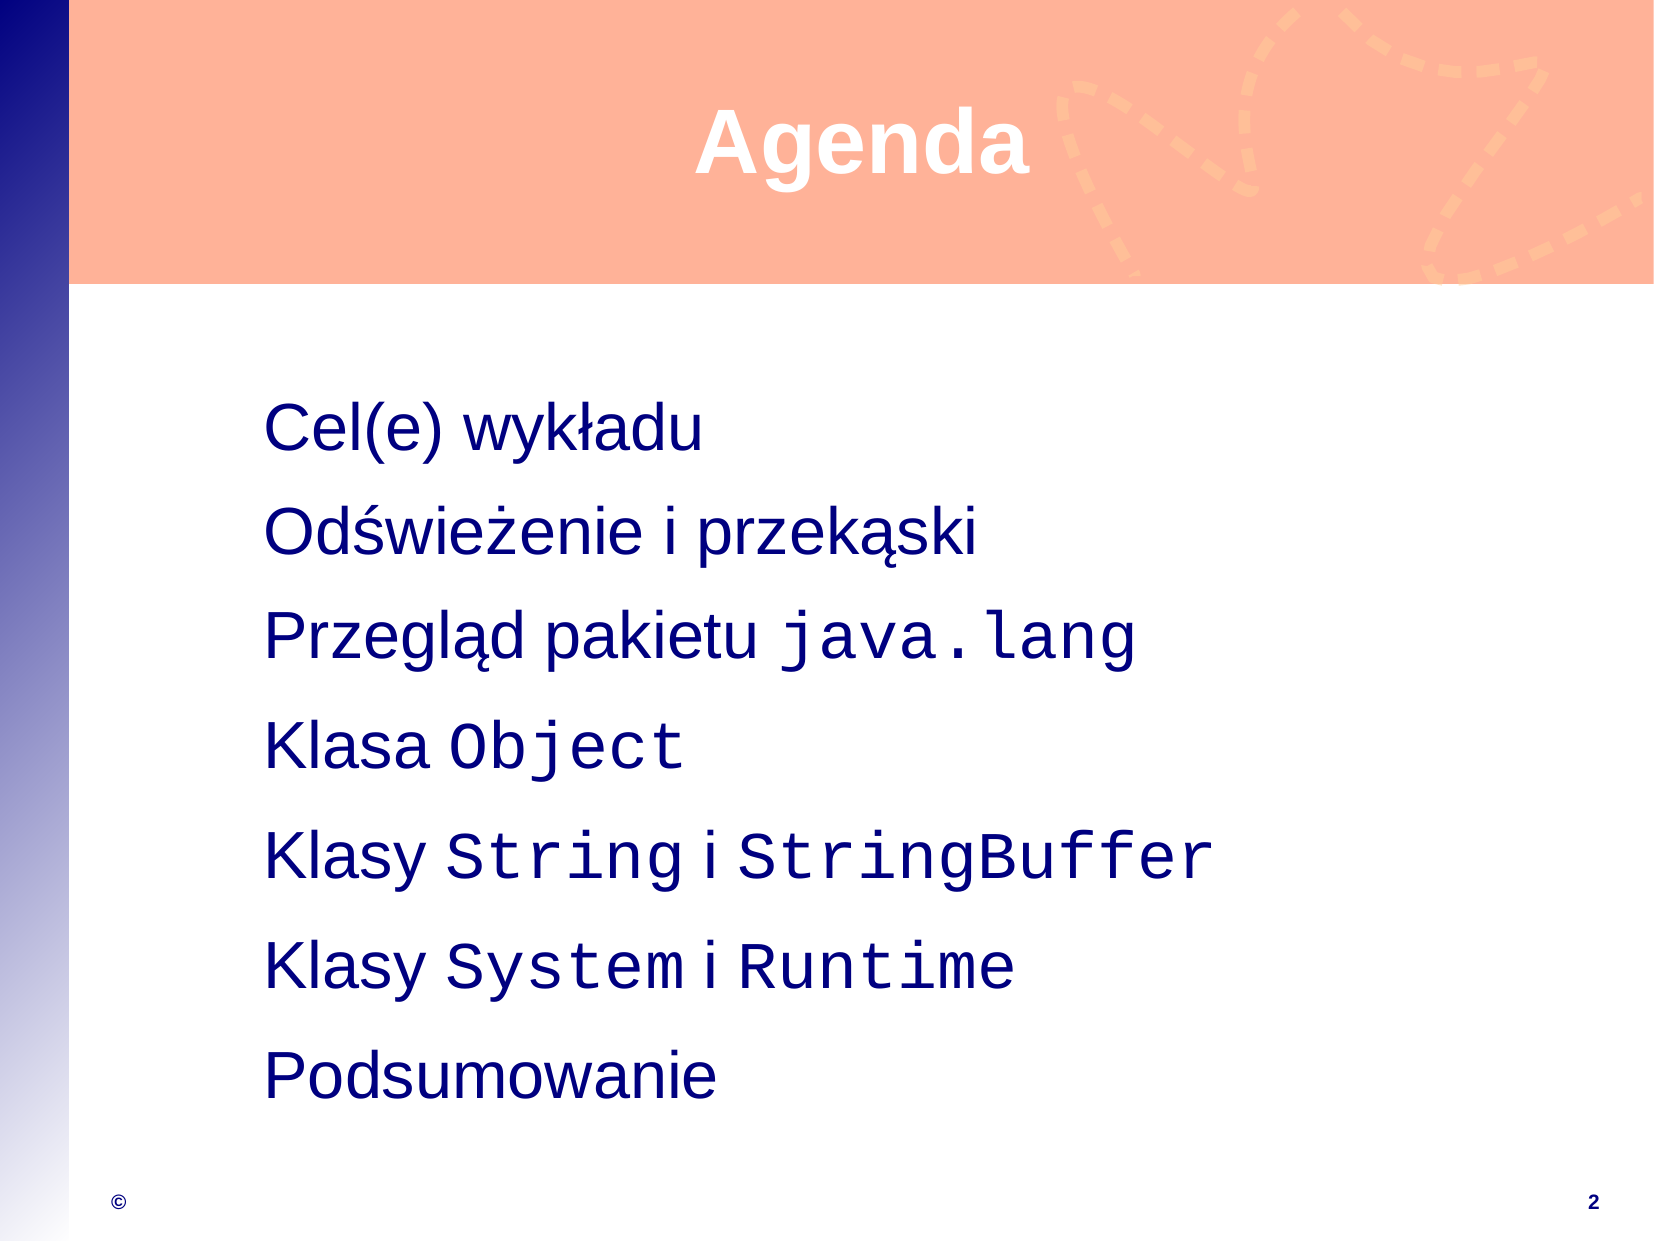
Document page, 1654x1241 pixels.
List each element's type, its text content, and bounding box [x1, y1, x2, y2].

title Agenda [70, 37, 1654, 246]
list Cel(e) wykładu Odświeżenie i przekąski Przegląd pakietu java.lang Klasa Object Klasy String i StringBuffer Klasy System i Runtime Podsumowanie [245, 390, 1479, 1114]
